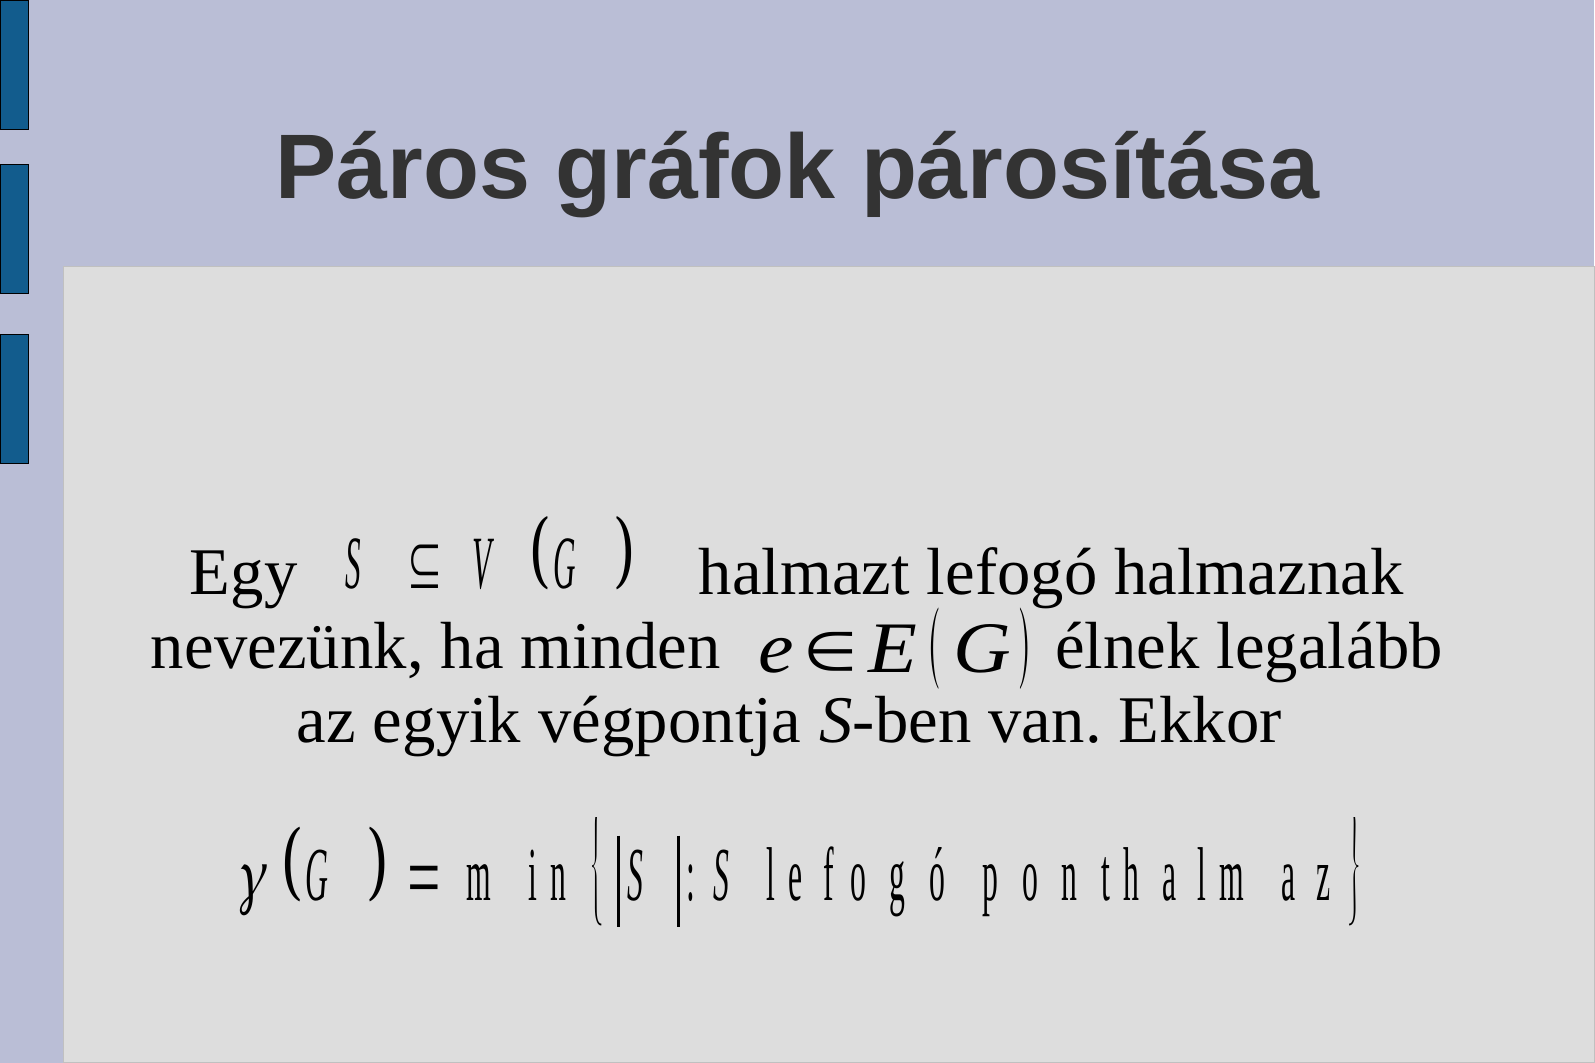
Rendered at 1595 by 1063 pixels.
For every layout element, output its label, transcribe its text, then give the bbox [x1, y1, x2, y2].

picture [332, 513, 650, 621]
picture [228, 817, 1388, 945]
subtitle Egy halmazt lefogó halmaznak nevezünk, ha minden élnek legalább az egyik végpontja S-ben van. Ekkor [117, 302, 1479, 990]
picture [738, 604, 1063, 694]
title Páros gráfok párosítása [117, 85, 1479, 249]
